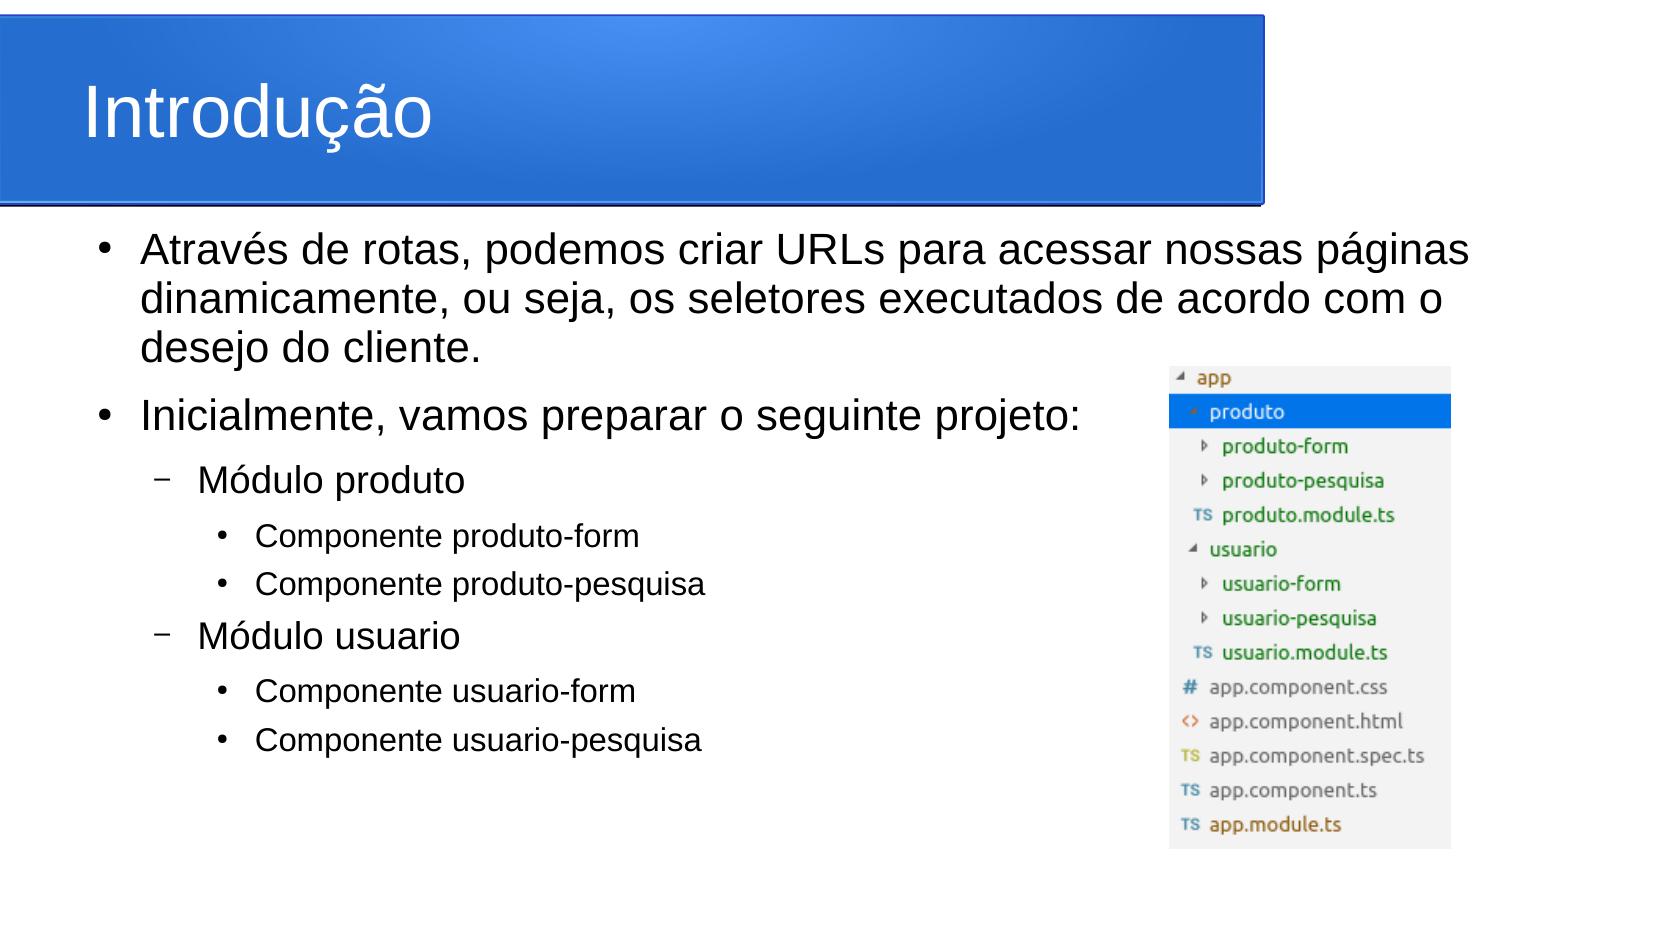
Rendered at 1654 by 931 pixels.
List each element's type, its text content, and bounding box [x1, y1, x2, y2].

list Através de rotas, podemos criar URLs para acessar nossas páginas dinamicamente, ou seja, os seletores executados de acordo com o desejo do cliente. Inicialmente, vamos preparar o seguinte projeto: Módulo produto Componente produto-form Componente produto-pesquisa Módulo usuario Componente usuario-form Componente usuario-pesquisa [82, 224, 1571, 764]
picture [1169, 366, 1451, 849]
title Introdução [82, 35, 1235, 189]
